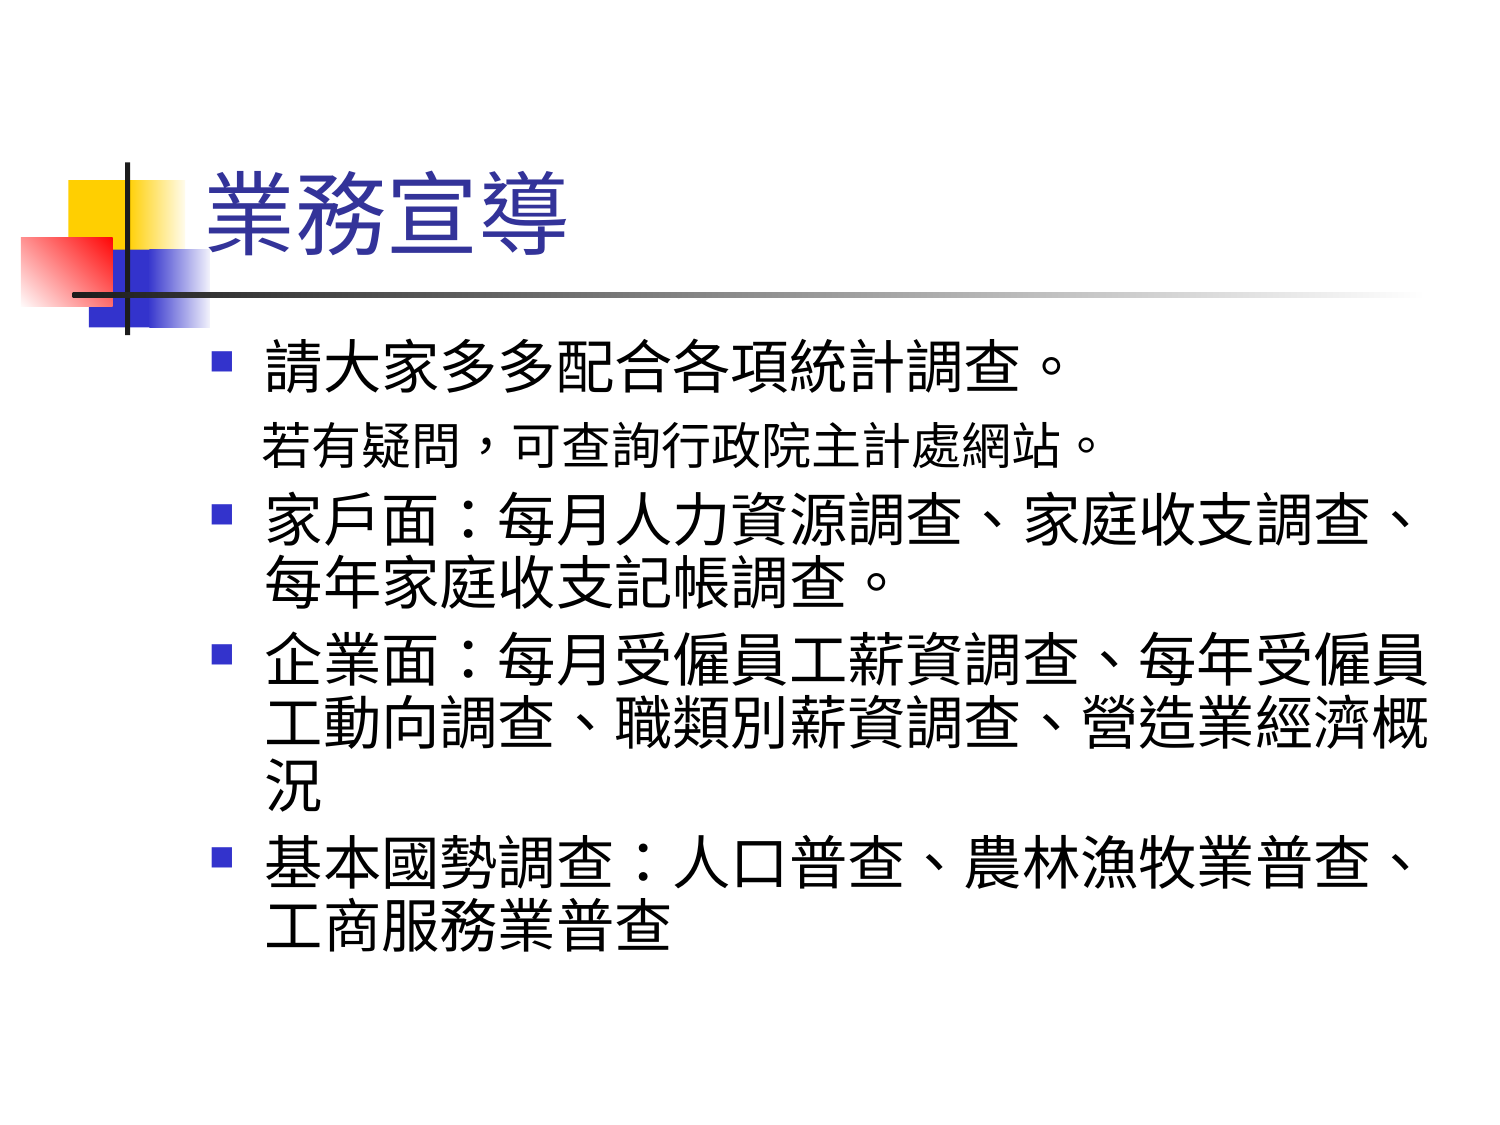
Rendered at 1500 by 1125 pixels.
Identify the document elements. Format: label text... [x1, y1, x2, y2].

title 業務宣導 [188, 35, 1468, 276]
list 請大家多多配合各項統計調查。 若有疑問，可查詢行政院主計處網站。 家戶面：每月人力資源調查、家庭收支調查、每年家庭收支記帳調查。 企業面：每月受僱員工薪資調查、每年受僱員工動向調查、職類別薪資調查、營造業經濟概況 基本國勢調查：人口普查、農林漁牧業普查、工商服務業普查 [193, 331, 1469, 1007]
